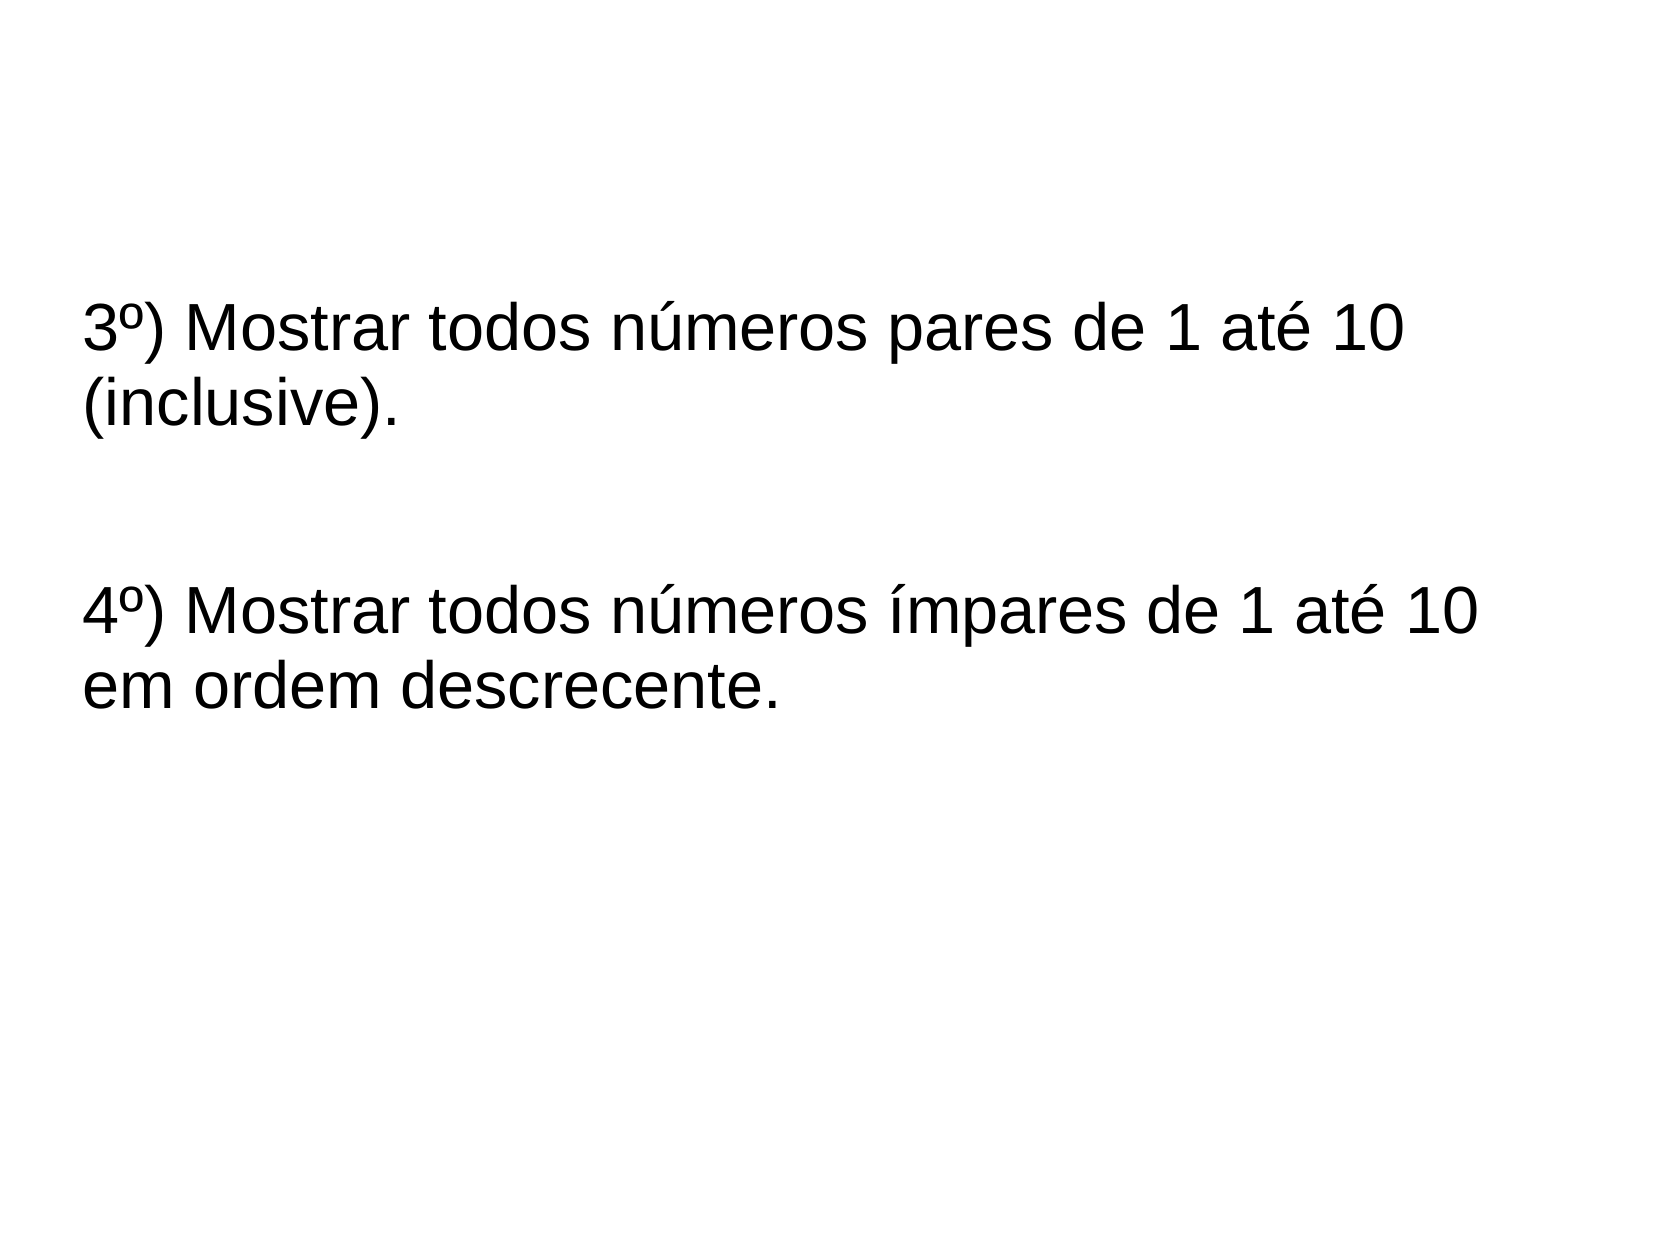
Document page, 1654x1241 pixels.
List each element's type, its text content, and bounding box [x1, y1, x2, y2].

list 3º) Mostrar todos números pares de 1 até 10 (inclusive). 4º) Mostrar todos números ímpares de 1 até 10 em ordem descrecente. [82, 290, 1571, 1109]
